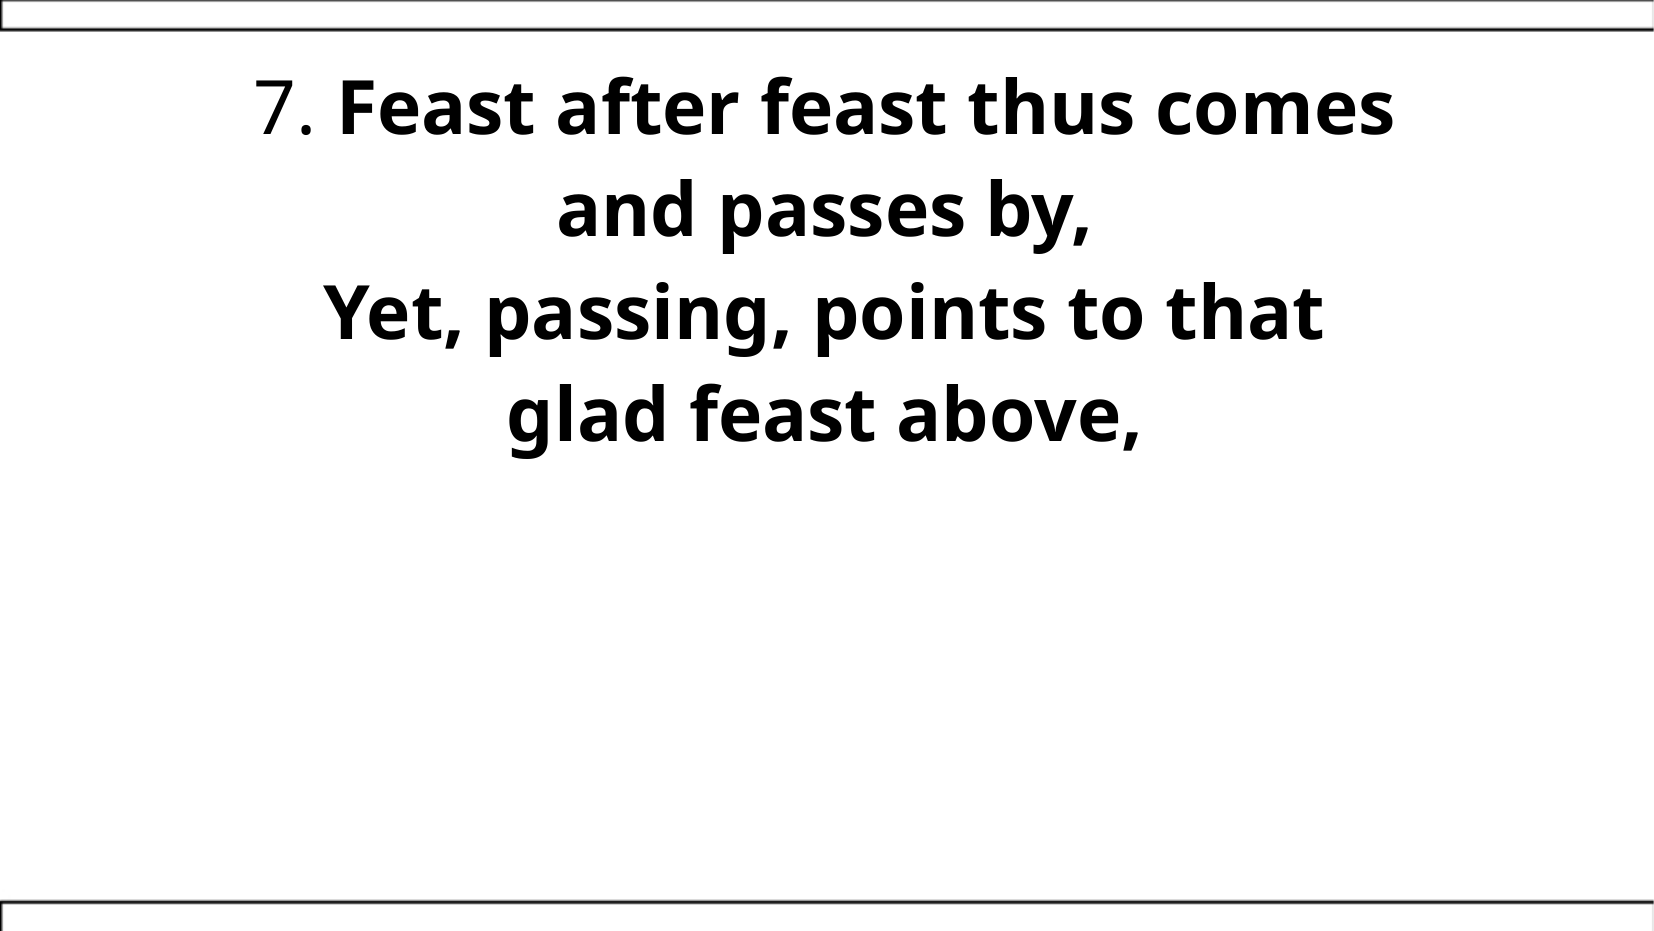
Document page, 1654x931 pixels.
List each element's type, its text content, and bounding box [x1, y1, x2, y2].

picture [0, 0, 1654, 931]
text_box 7. Feast after feast thus comes and passes by, Yet, passing, points to that glad feast above, [75, 46, 1576, 466]
